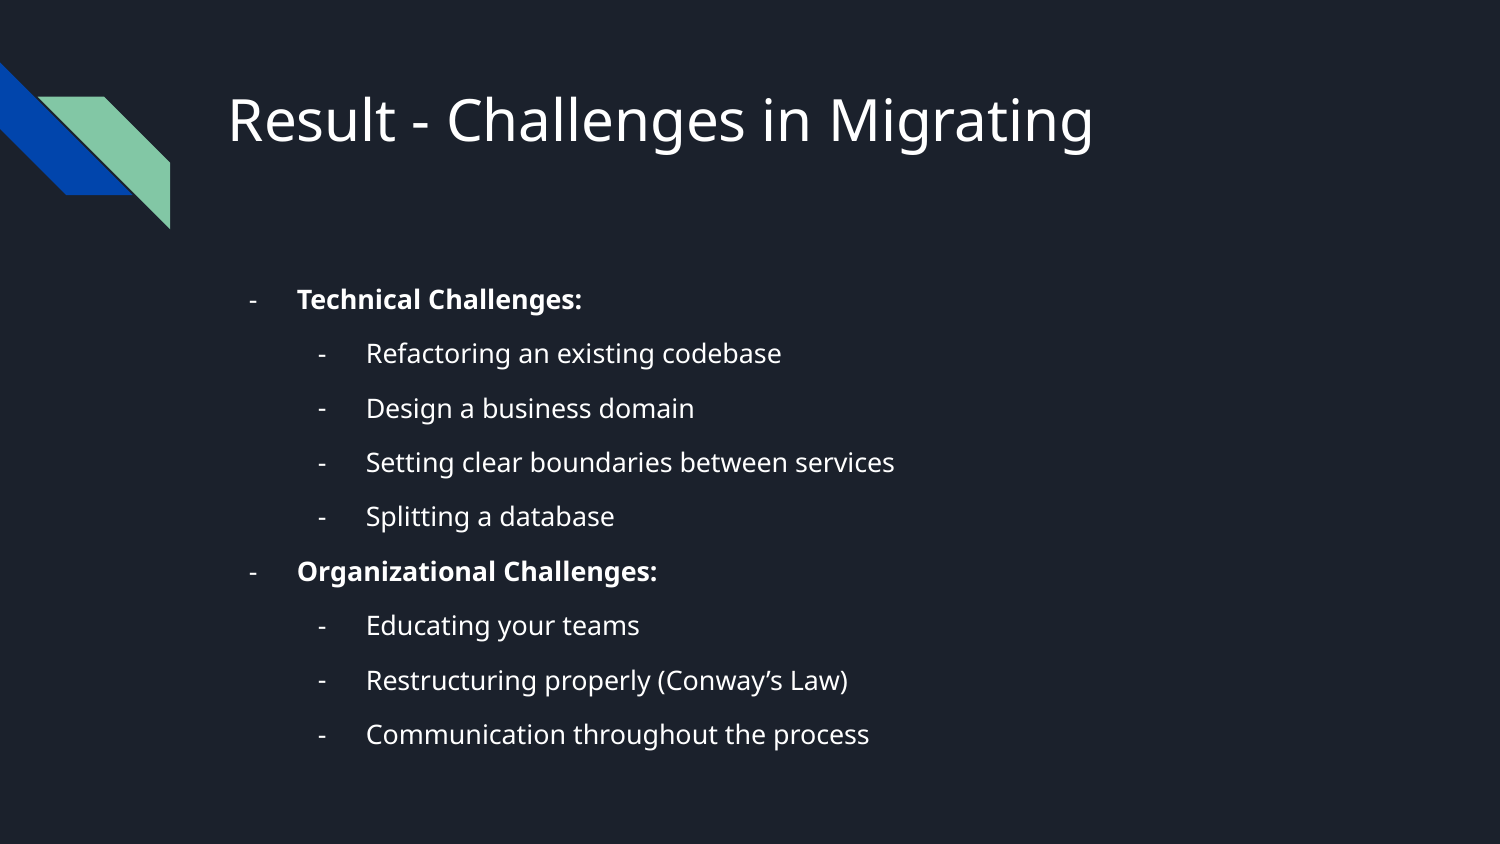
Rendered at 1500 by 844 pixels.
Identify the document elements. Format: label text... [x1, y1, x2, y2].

title Result - Challenges in Migrating [212, 64, 1368, 215]
list Technical Challenges: Refactoring an existing codebase Design a business domain Setting clear boundaries between services Splitting a database Organizational Challenges: Educating your teams Restructuring properly (Conway’s Law) Communication throughout the process [212, 247, 1368, 778]
